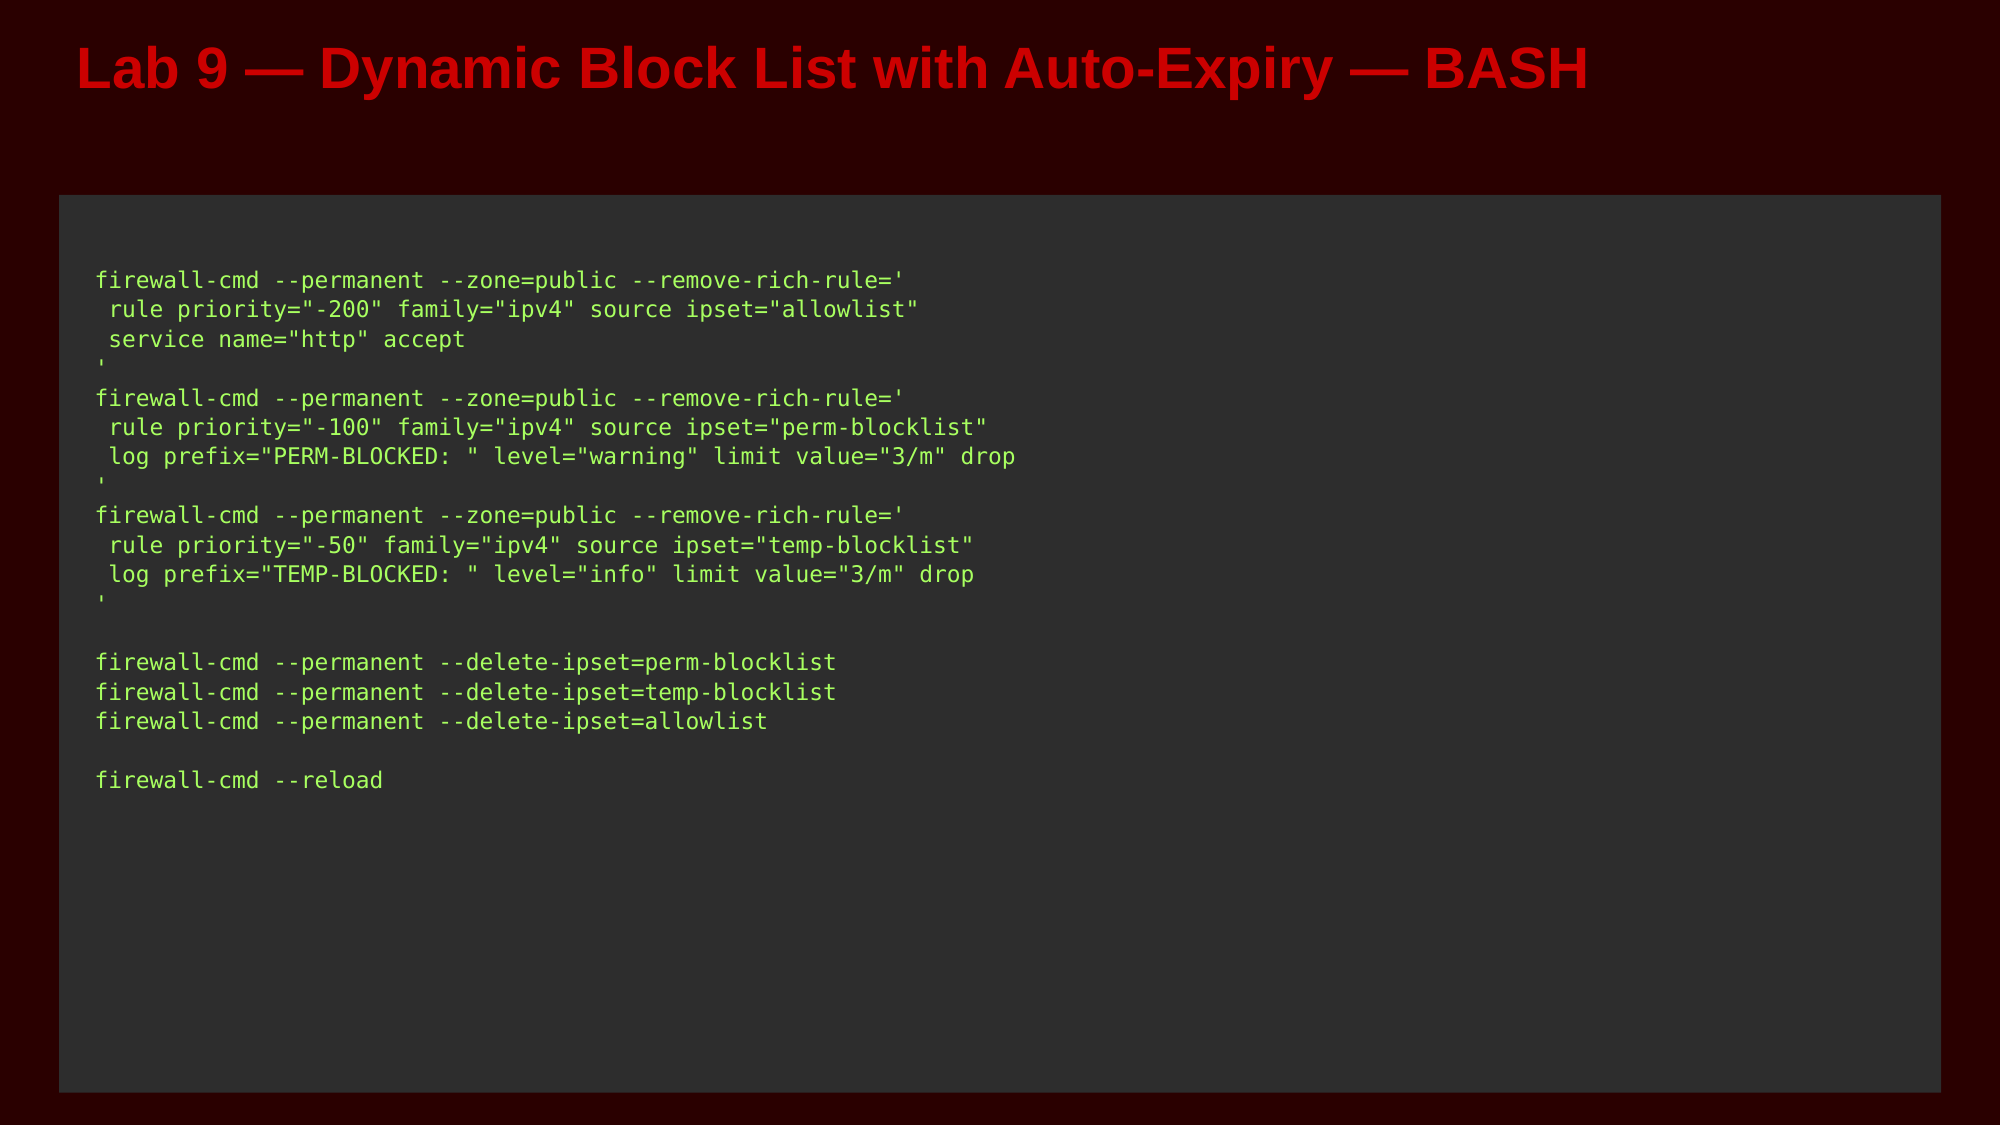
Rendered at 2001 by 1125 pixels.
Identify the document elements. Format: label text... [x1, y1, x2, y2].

text_box firewall-cmd --permanent --zone=public --remove-rich-rule=' rule priority="-200" family="ipv4" source ipset="allowlist" service name="http" accept ' firewall-cmd --permanent --zone=public --remove-rich-rule=' rule priority="-100" family="ipv4" source ipset="perm-blocklist" log prefix="PERM-BLOCKED: " level="warning" limit value="3/m" drop ' firewall-cmd --permanent --zone=public --remove-rich-rule=' rule priority="-50" family="ipv4" source ipset="temp-blocklist" log prefix="TEMP-BLOCKED: " level="info" limit value="3/m" drop ' firewall-cmd --permanent --delete-ipset=perm-blocklist firewall-cmd --permanent --delete-ipset=temp-blocklist firewall-cmd --permanent --delete-ipset=allowlist firewall-cmd --reload [59, 194, 1942, 1093]
text_box Lab 9 — Dynamic Block List with Auto-Expiry — BASH [59, 23, 1942, 178]
